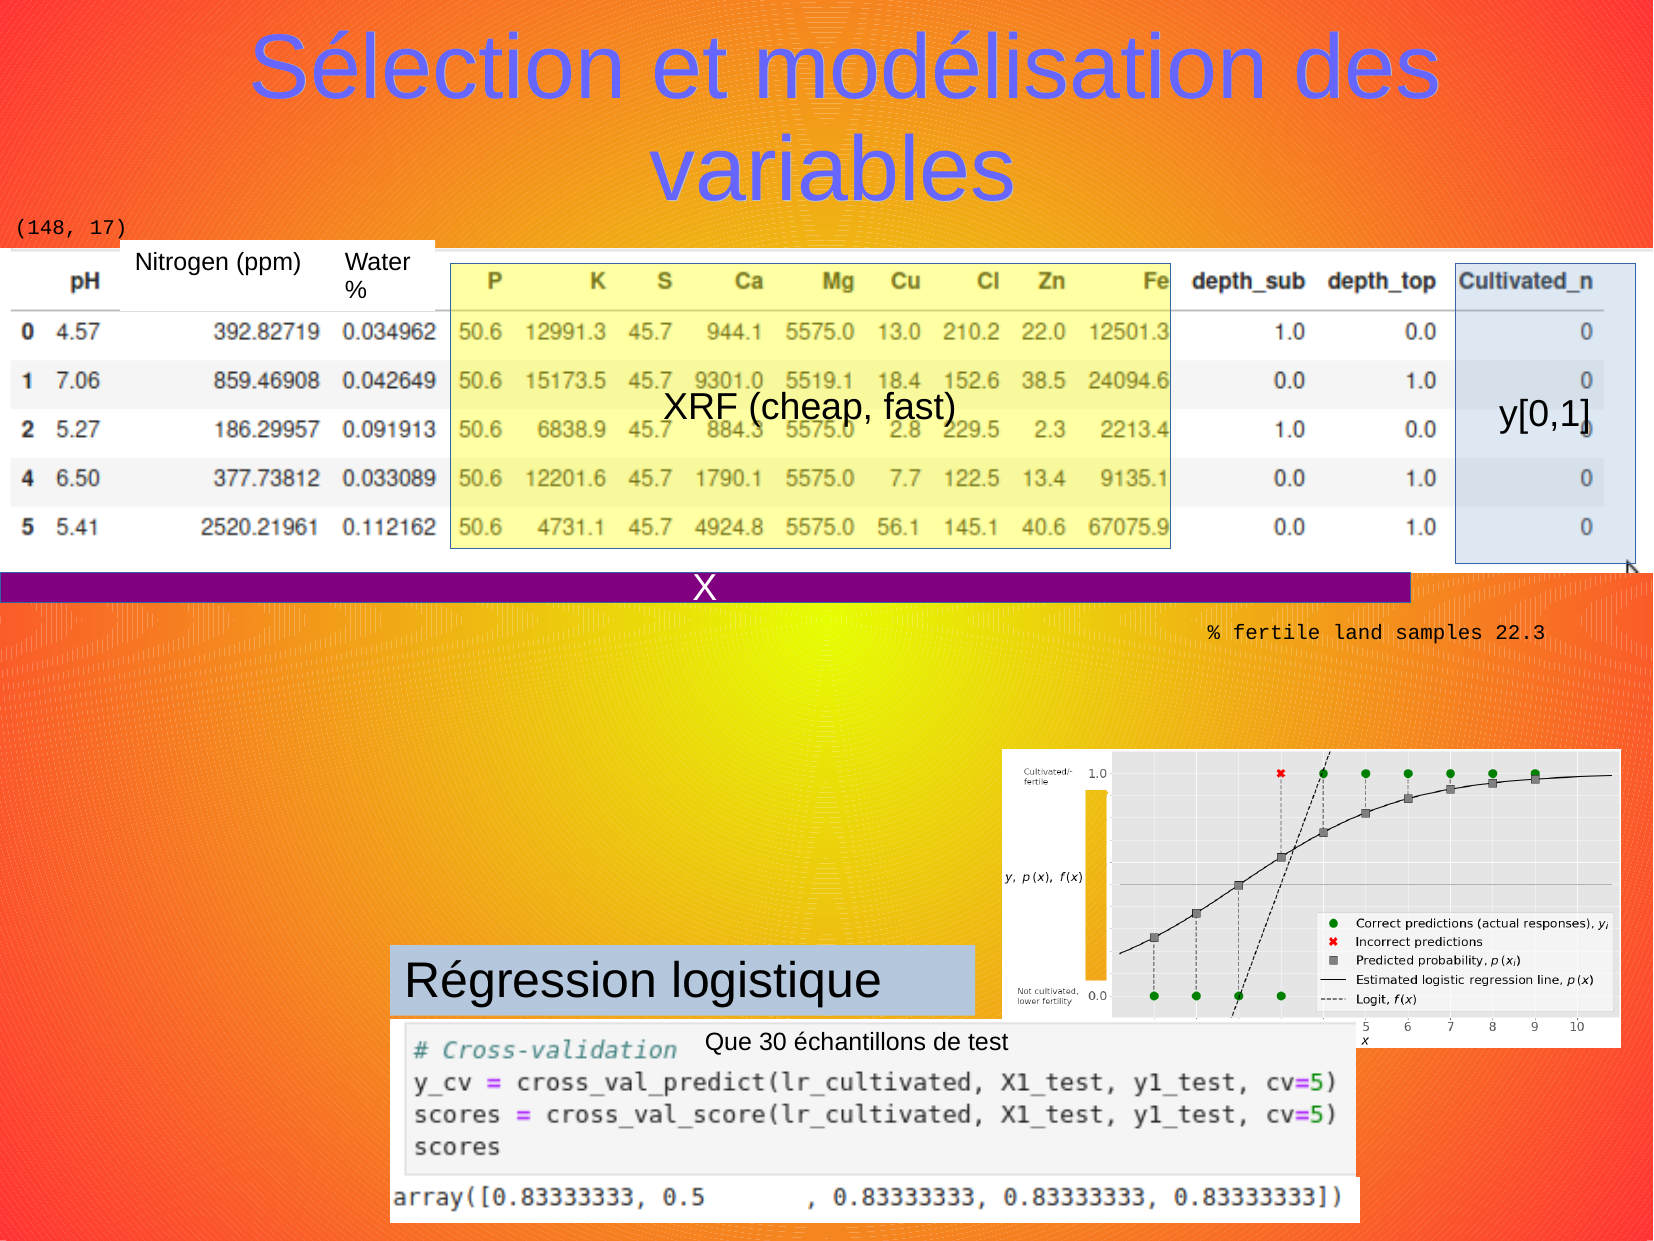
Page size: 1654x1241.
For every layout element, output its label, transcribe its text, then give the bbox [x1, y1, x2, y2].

title Sélection et modélisation des variables [102, 15, 1591, 221]
text_box X [0, 572, 1411, 603]
text_box Régression logistique [390, 945, 976, 1016]
picture [390, 749, 1621, 1223]
text_box Nitrogen (ppm) [120, 240, 331, 311]
text_box Que 30 échantillons de test [690, 1020, 1036, 1066]
text_box % fertile land samples 22.3 [1192, 615, 1561, 654]
text_box XRF (cheap, fast) [450, 263, 1171, 549]
text_box (148, 17) [0, 210, 143, 249]
picture [0, 248, 1653, 573]
text_box Water % [331, 240, 436, 311]
text_box y[0,1] [1455, 263, 1636, 564]
